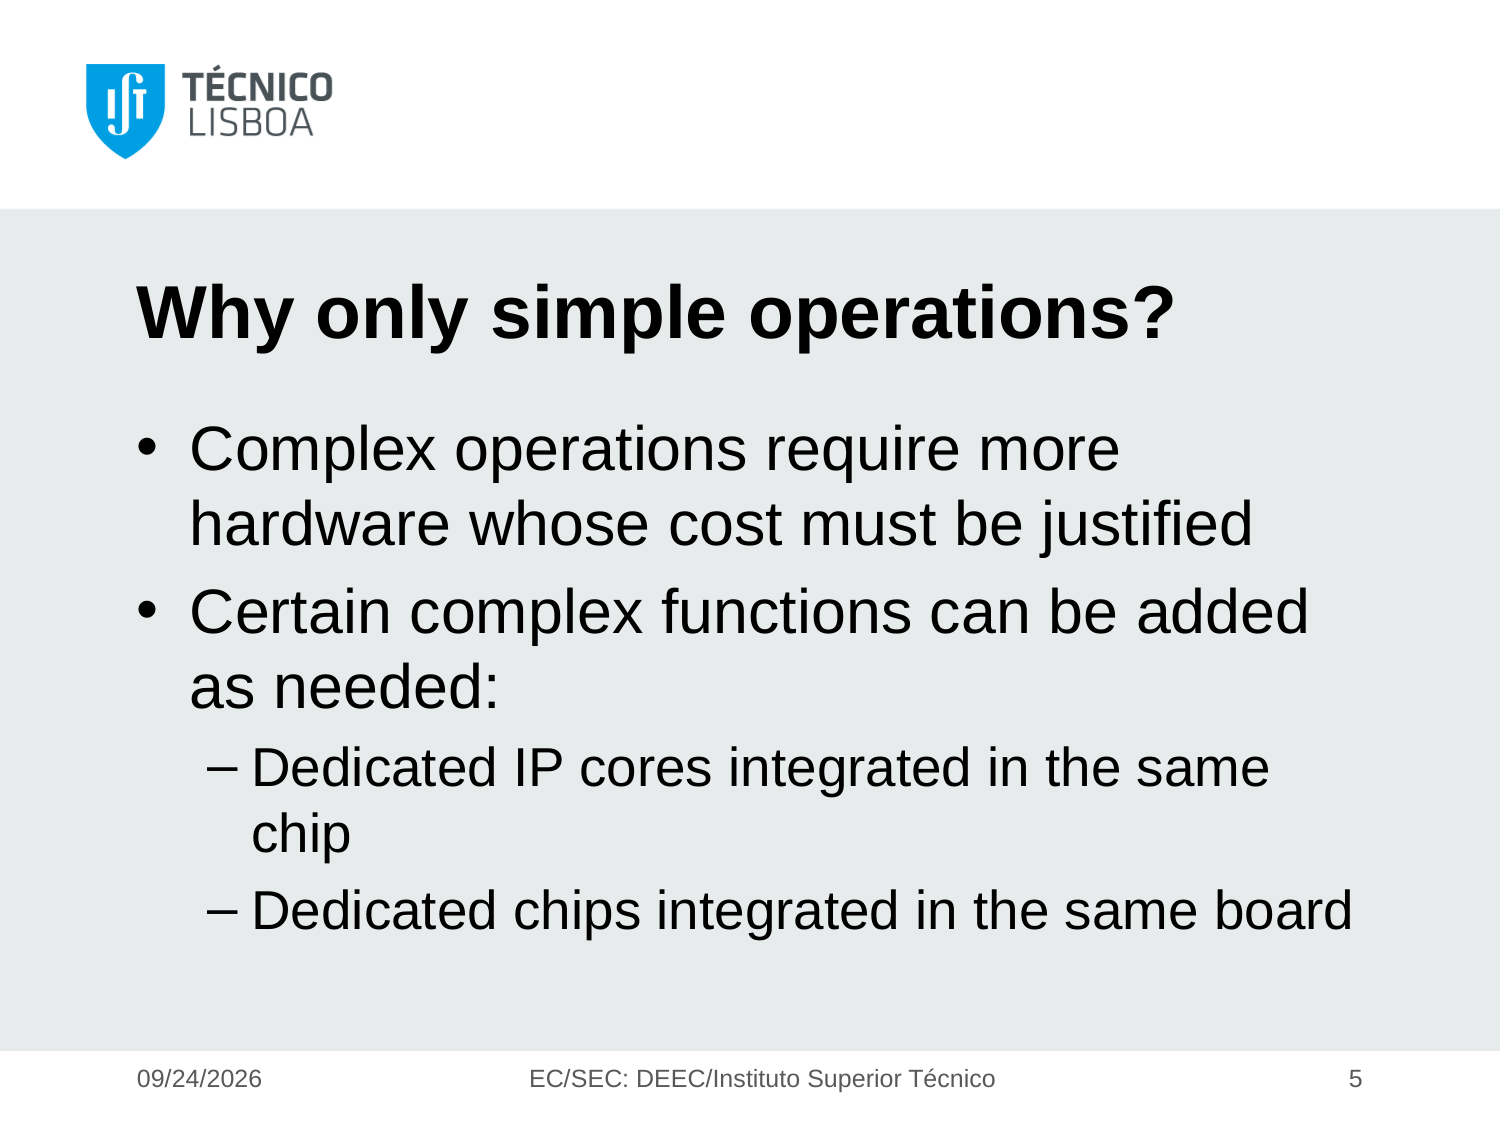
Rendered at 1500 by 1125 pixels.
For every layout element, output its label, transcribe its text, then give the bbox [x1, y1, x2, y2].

slide_number 1 [1077, 1052, 1378, 1103]
title Why only simple operations? [121, 237, 1378, 381]
slide_number 10/09/2018 [121, 1052, 425, 1103]
picture [0, 0, 1500, 1125]
list Complex operations require more hardware whose cost must be justified Certain complex functions can be added as needed: Dedicated IP cores integrated in the same chip Dedicated chips integrated in the same board [121, 400, 1378, 1005]
footer EC/SEC: DEEC/Instituto Superior Técnico [512, 1052, 1021, 1103]
